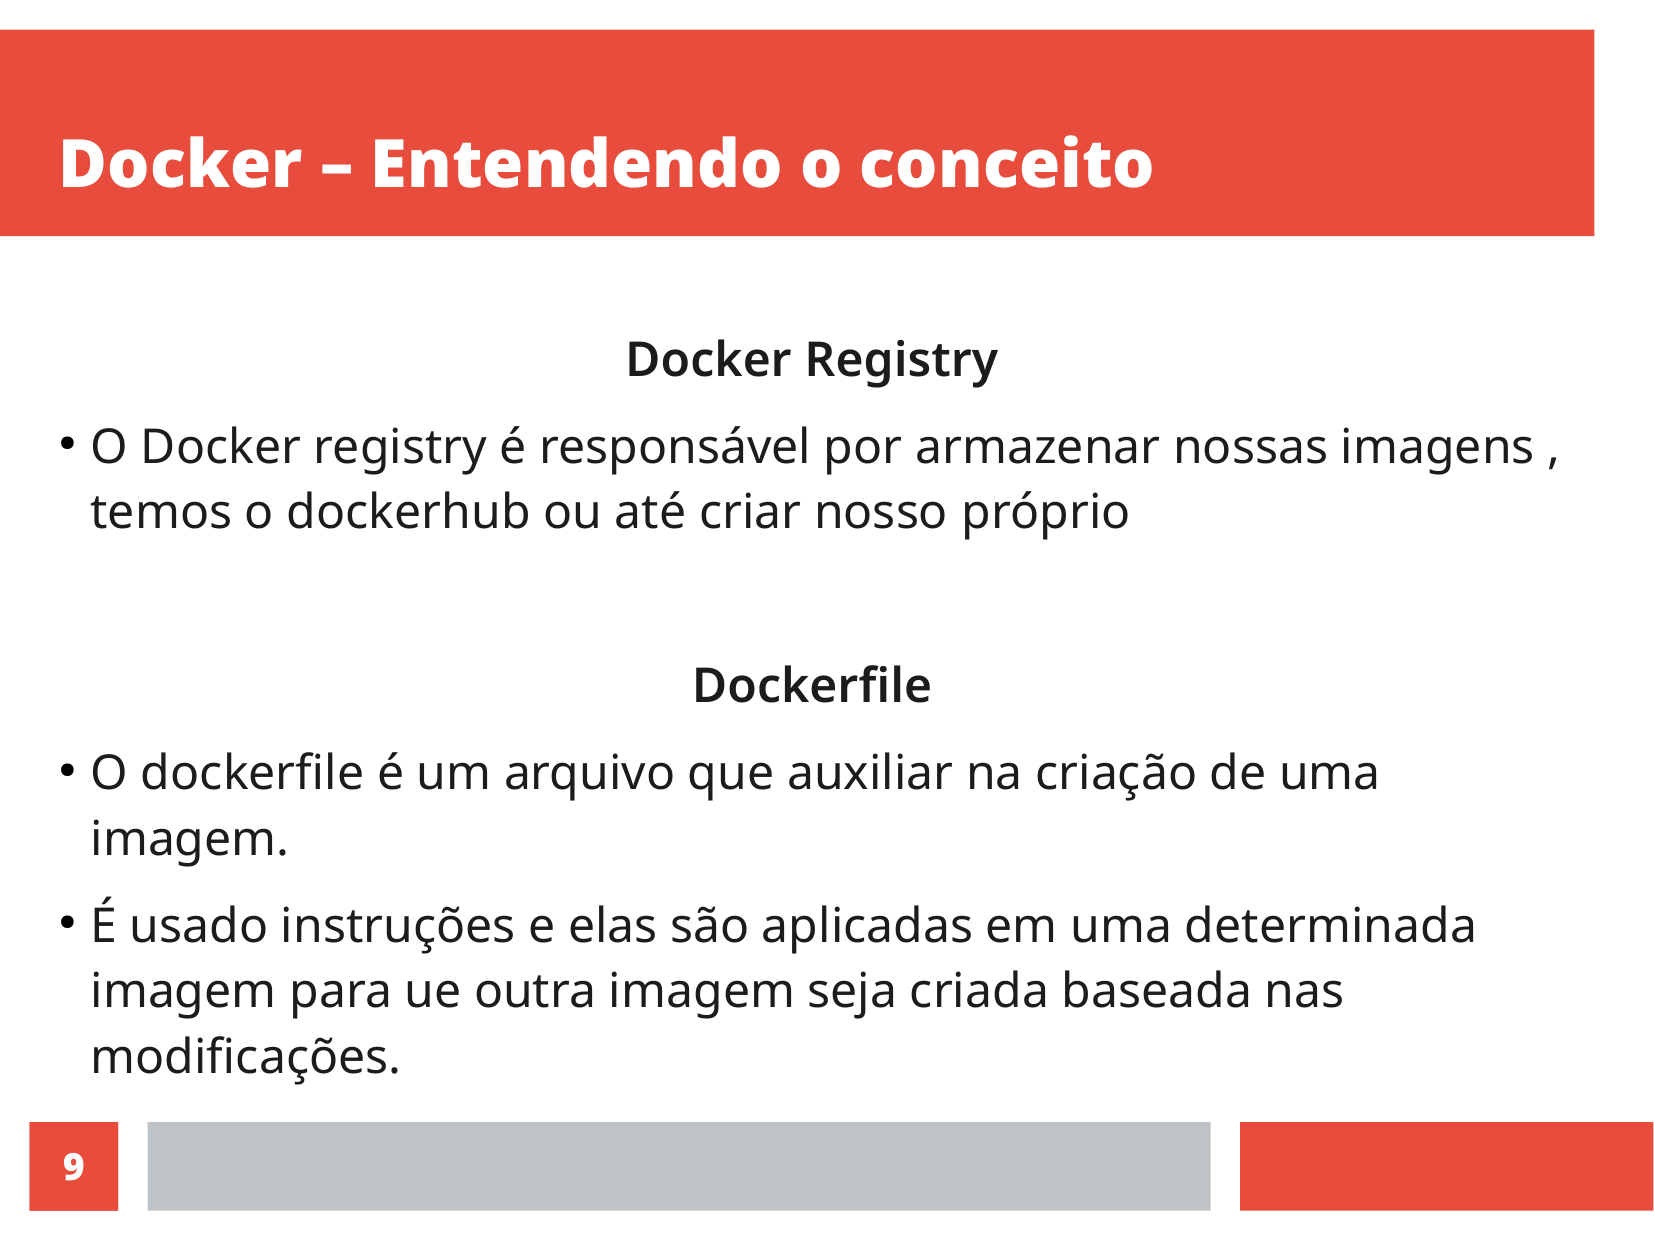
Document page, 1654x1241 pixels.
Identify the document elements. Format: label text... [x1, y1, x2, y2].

list Docker Registry​ O Docker registry é responsável por armazenar nossas imagens , temos o dockerhub ou até criar nosso próprio Dockerfile O dockerfile é um arquivo que auxiliar na criação de uma imagem. É usado instruções e elas são aplicadas em uma determinada imagem para ue outra imagem seja criada baseada nas modificações. [59, 324, 1565, 1093]
title Docker – Entendendo o conceito [59, 59, 1595, 207]
